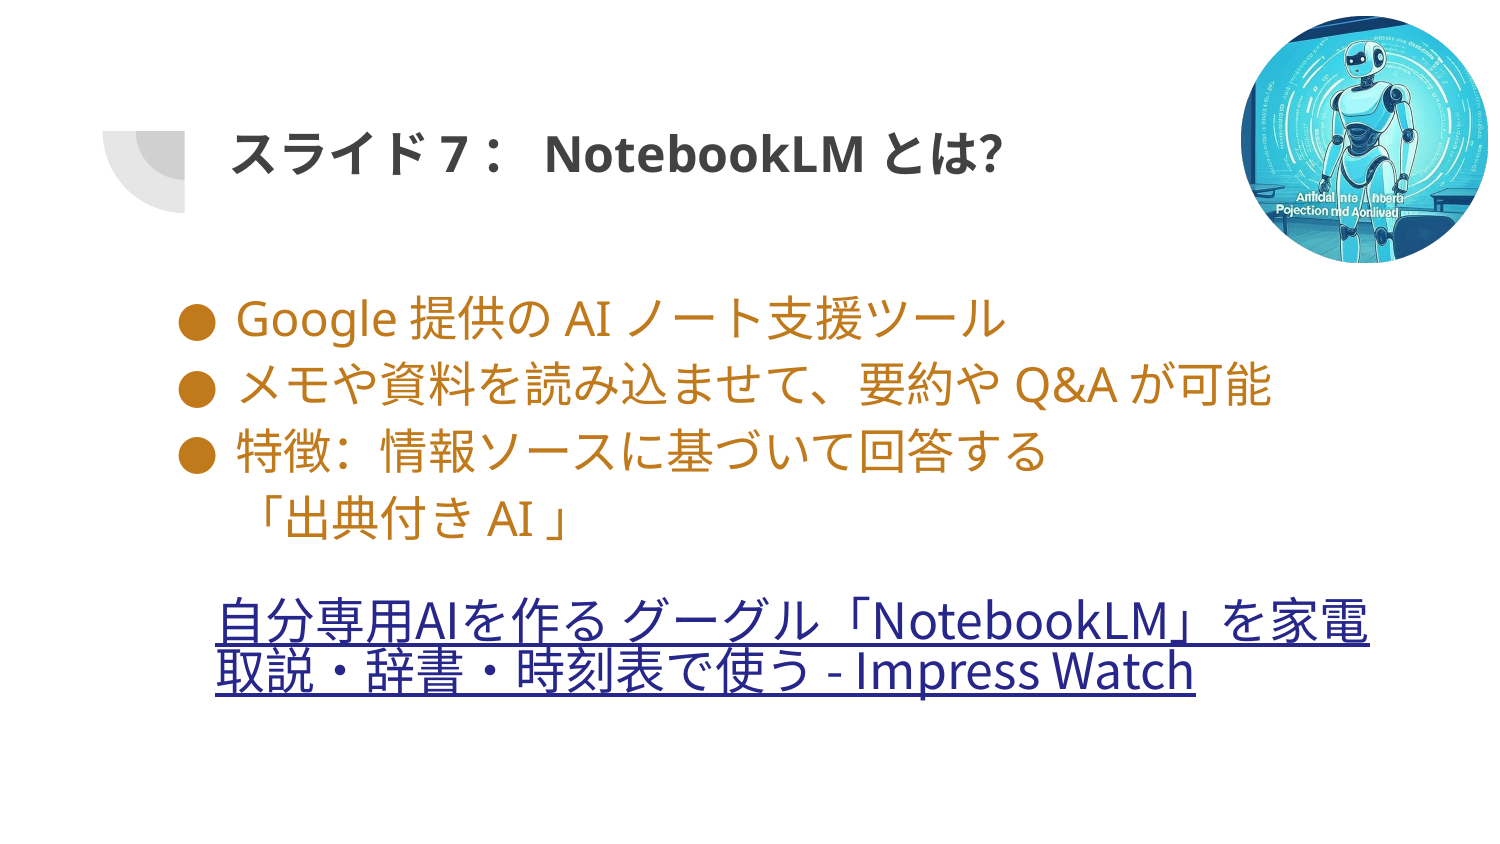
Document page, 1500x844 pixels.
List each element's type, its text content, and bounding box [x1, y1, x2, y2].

title スライド7：NotebookLMとは？ [213, 98, 1241, 263]
list Google提供のAIノート支援ツール メモや資料を読み込ませて、要約やQ&Aが可能 特徴：情報ソースに基づいて回答する 「出典付きAI」 [150, 263, 1462, 592]
picture [1241, 16, 1488, 263]
text_box 自分専用AIを作る グーグル「NotebookLM」を家電取説・辞書・時刻表で使う - Impress Watch [200, 574, 1400, 737]
